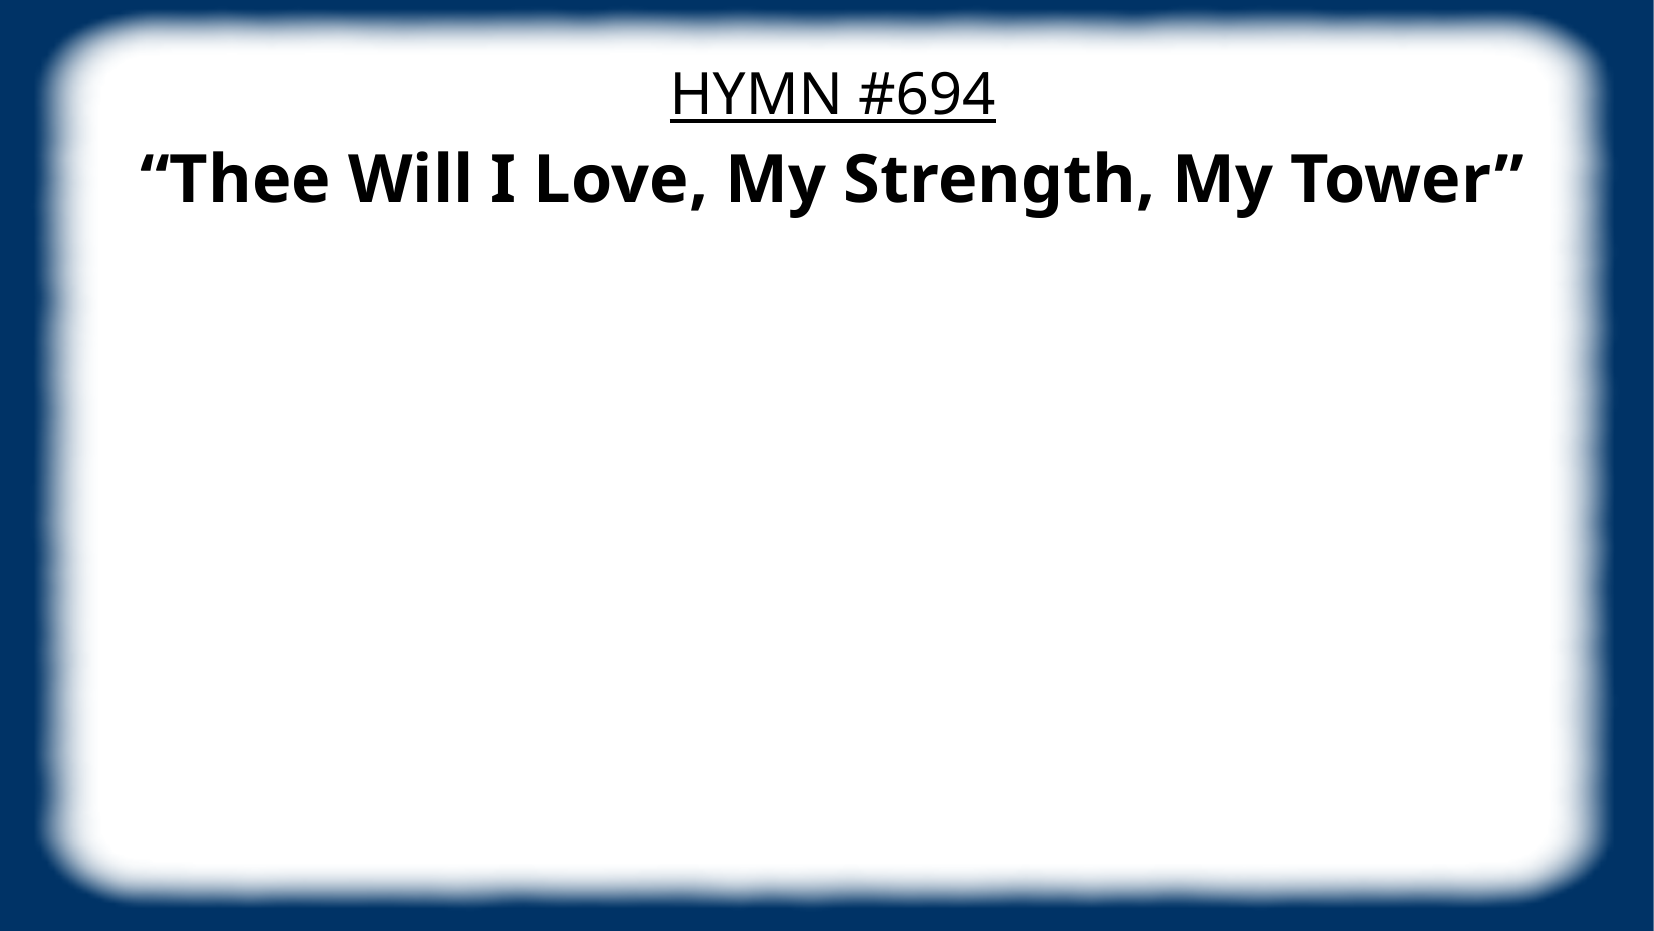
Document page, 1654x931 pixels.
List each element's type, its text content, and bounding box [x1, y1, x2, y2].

picture [0, 0, 1654, 931]
text_box HYMN #694 “Thee Will I Love, My Strength, My Tower” [75, 45, 1591, 226]
